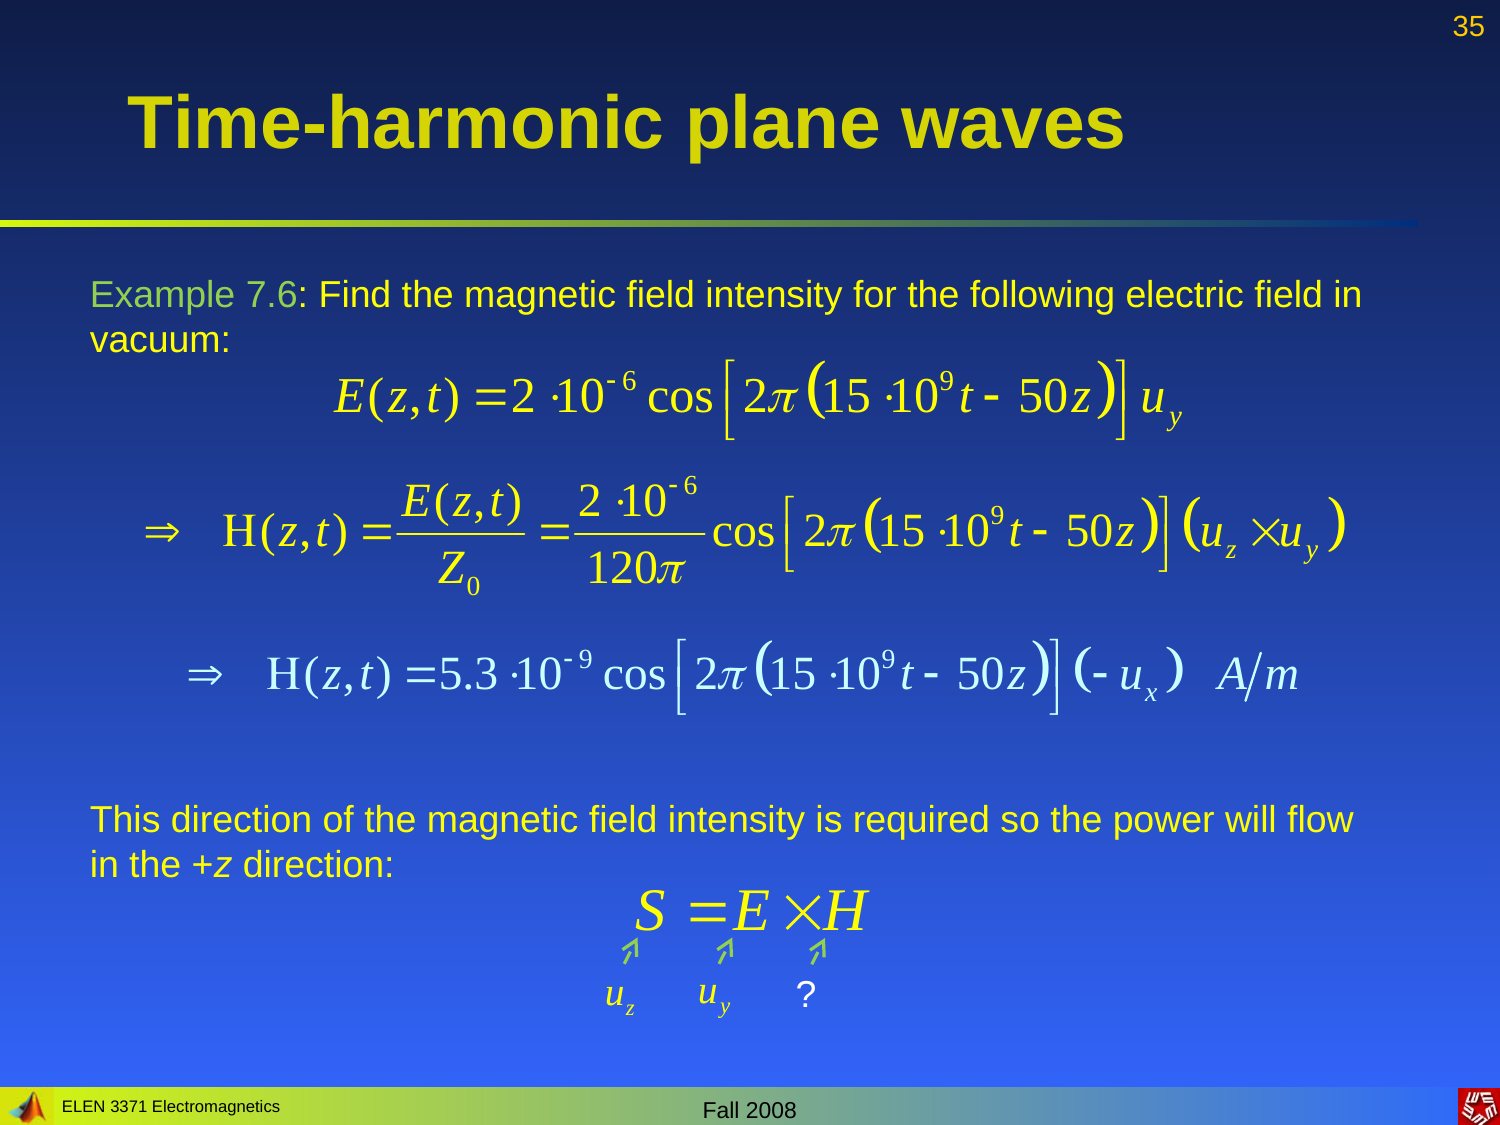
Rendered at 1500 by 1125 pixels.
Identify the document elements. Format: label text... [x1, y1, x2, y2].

text_box This direction of the magnetic field intensity is required so the power will flow in the +z direction: [74, 787, 1401, 894]
picture [0, 1087, 54, 1125]
chart [600, 965, 643, 1026]
chart [324, 368, 1195, 451]
text_box Example 7.6: Find the magnetic field intensity for the following electric field in vacuum: [75, 262, 1438, 368]
title Time-harmonic plane waves [112, 37, 1388, 201]
chart [137, 462, 1353, 606]
chart [624, 875, 888, 946]
text_box ? [780, 962, 869, 1023]
picture [1458, 1088, 1500, 1125]
chart [181, 629, 1309, 726]
chart [693, 964, 740, 1027]
